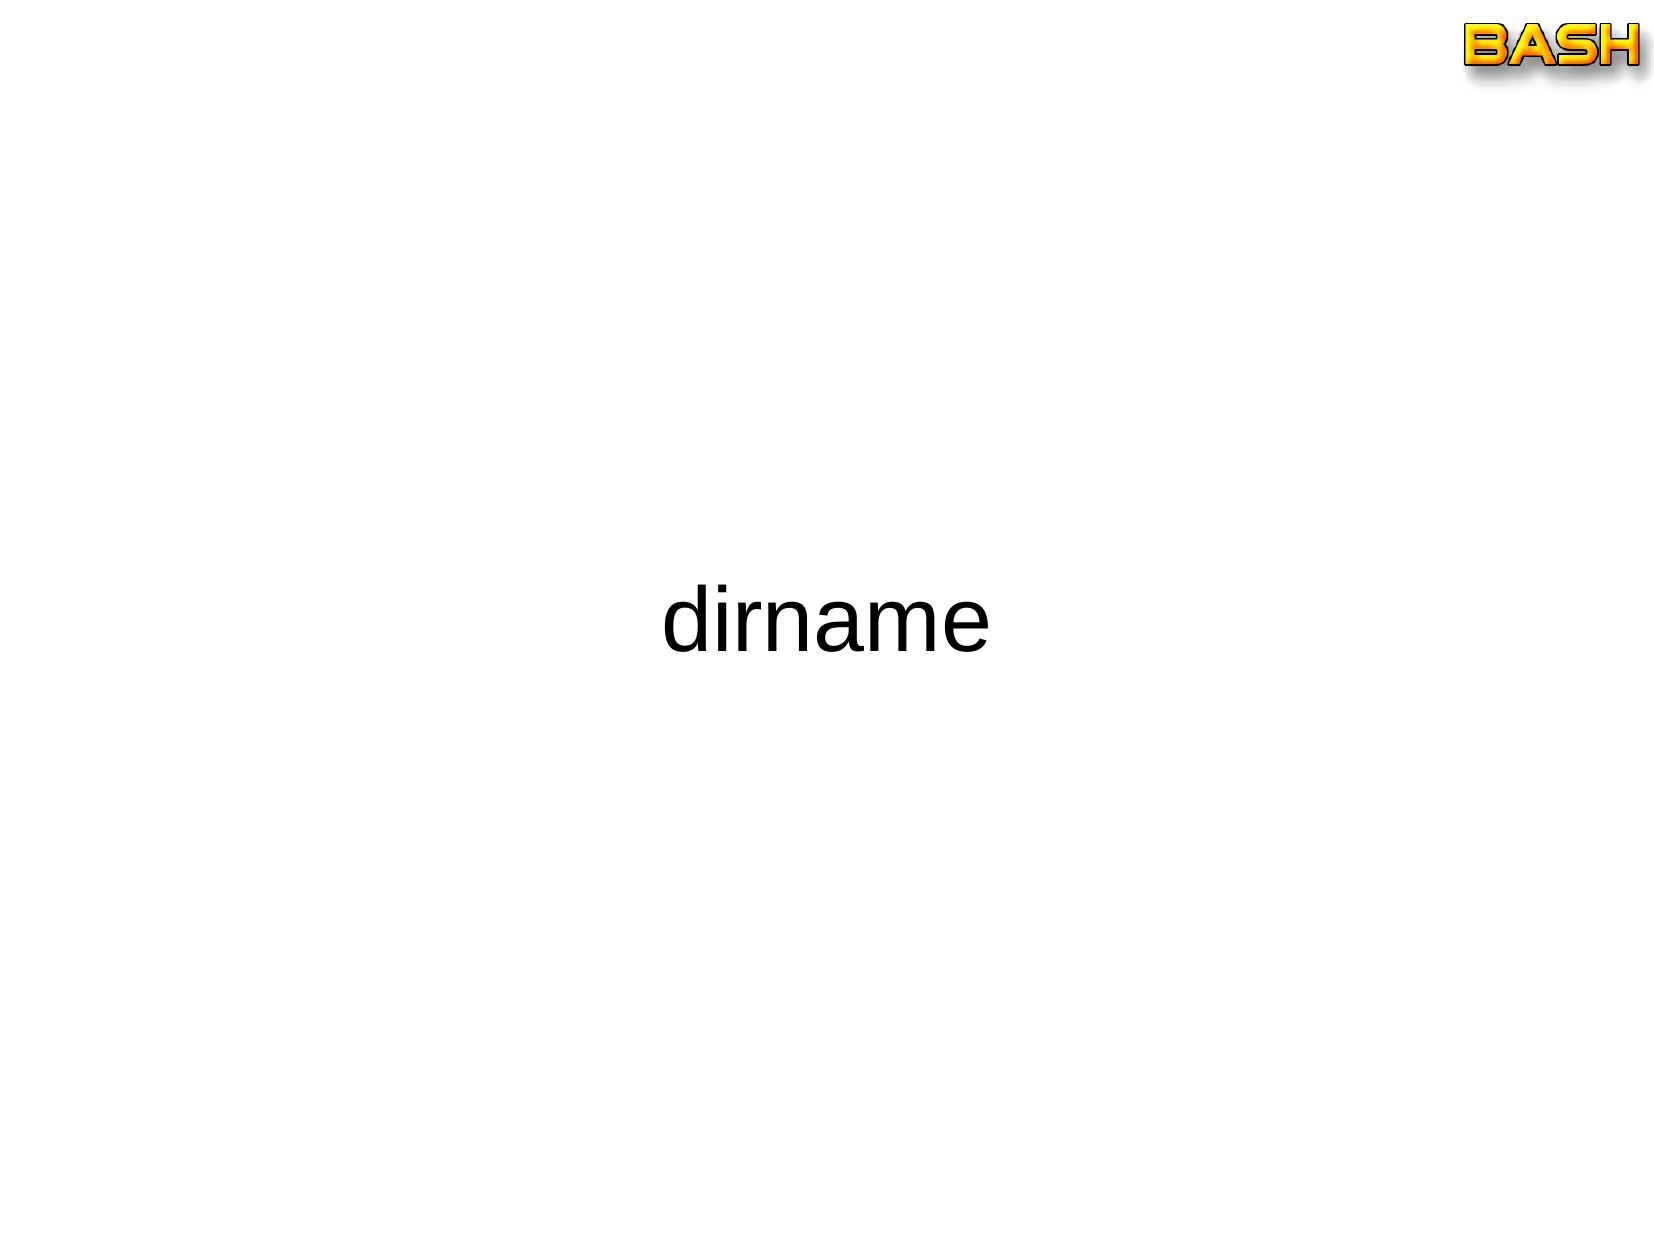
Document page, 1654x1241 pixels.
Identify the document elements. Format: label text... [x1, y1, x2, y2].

picture [1450, 0, 1654, 96]
title dirname [82, 523, 1571, 717]
